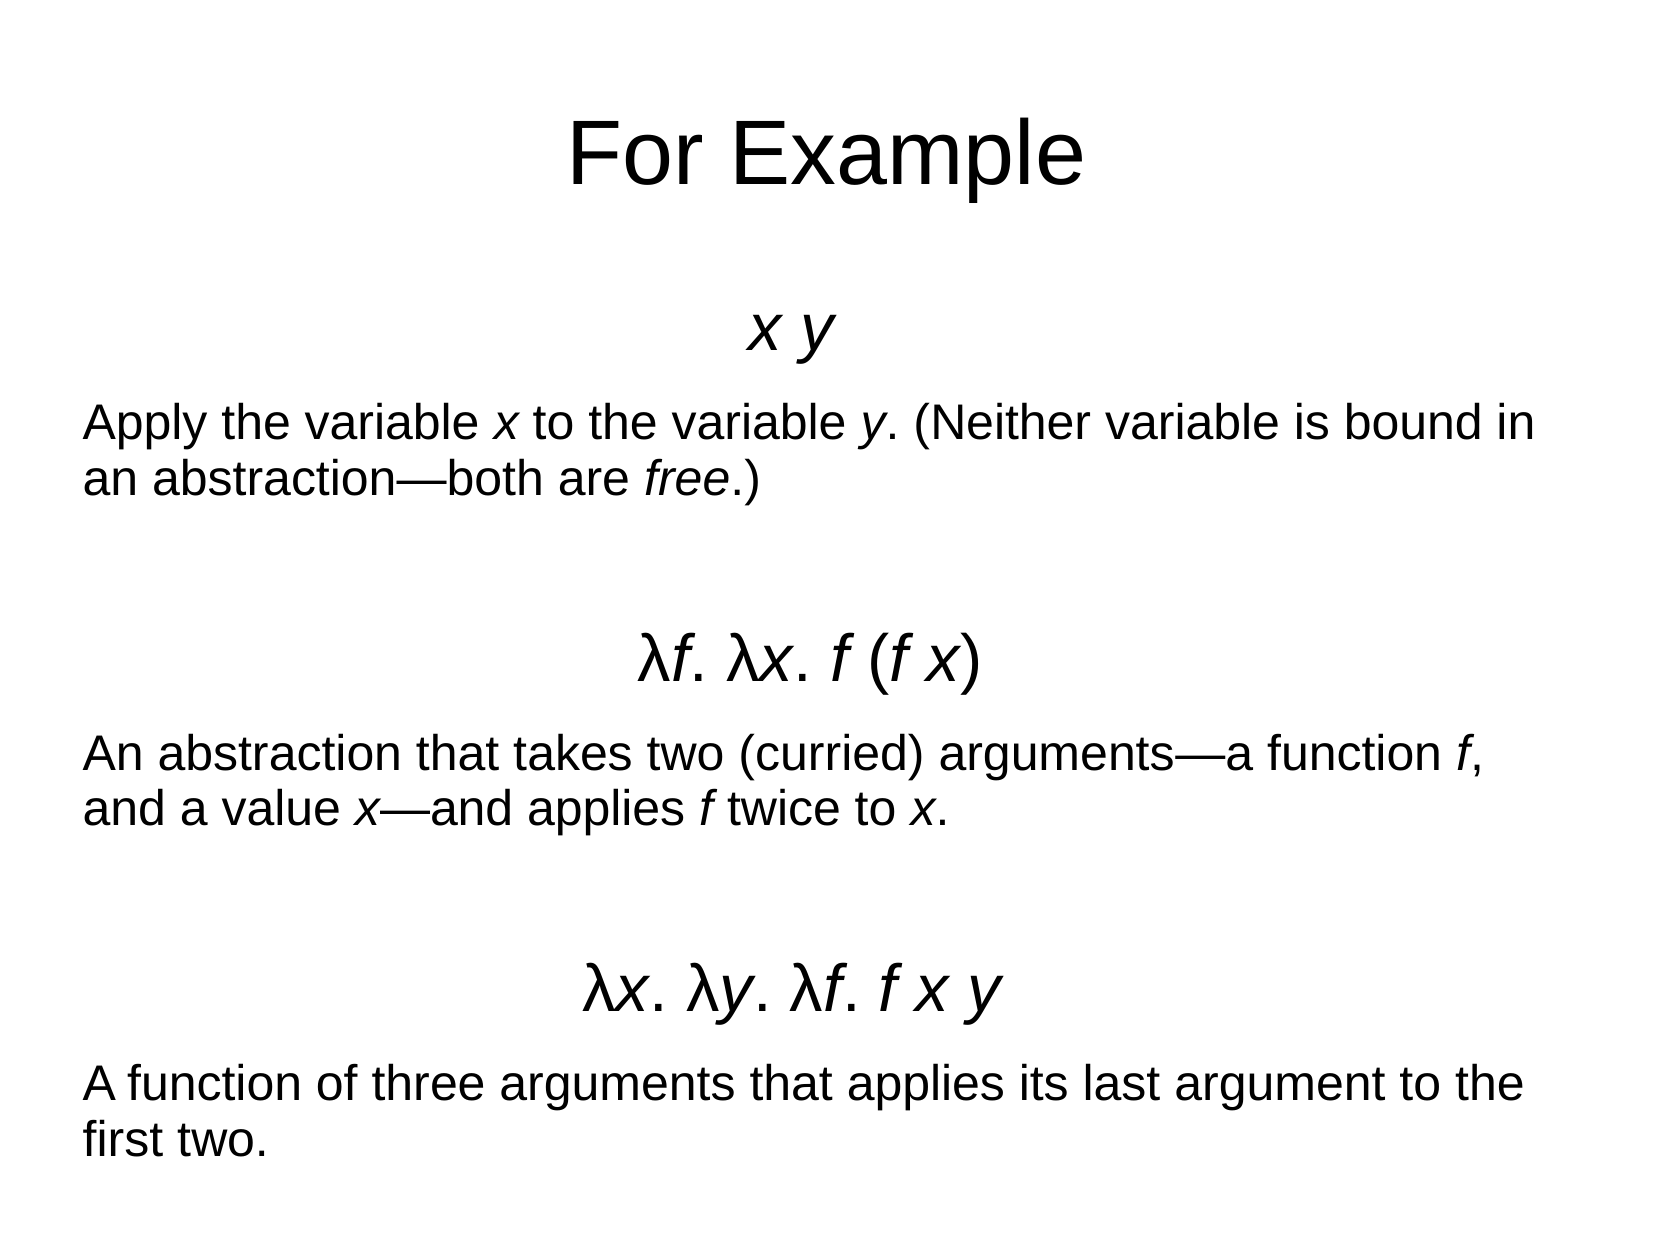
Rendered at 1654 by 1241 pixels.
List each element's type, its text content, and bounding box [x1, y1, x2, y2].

title For Example [82, 49, 1571, 257]
list x y Apply the variable x to the variable y. (Neither variable is bound in an abstraction—both are free.) λf. λx. f (f x) An abstraction that takes two (curried) arguments—a function f, and a value x—and applies f twice to x. λx. λy. λf. f x y A function of three arguments that applies its last argument to the first two. [82, 290, 1571, 1167]
